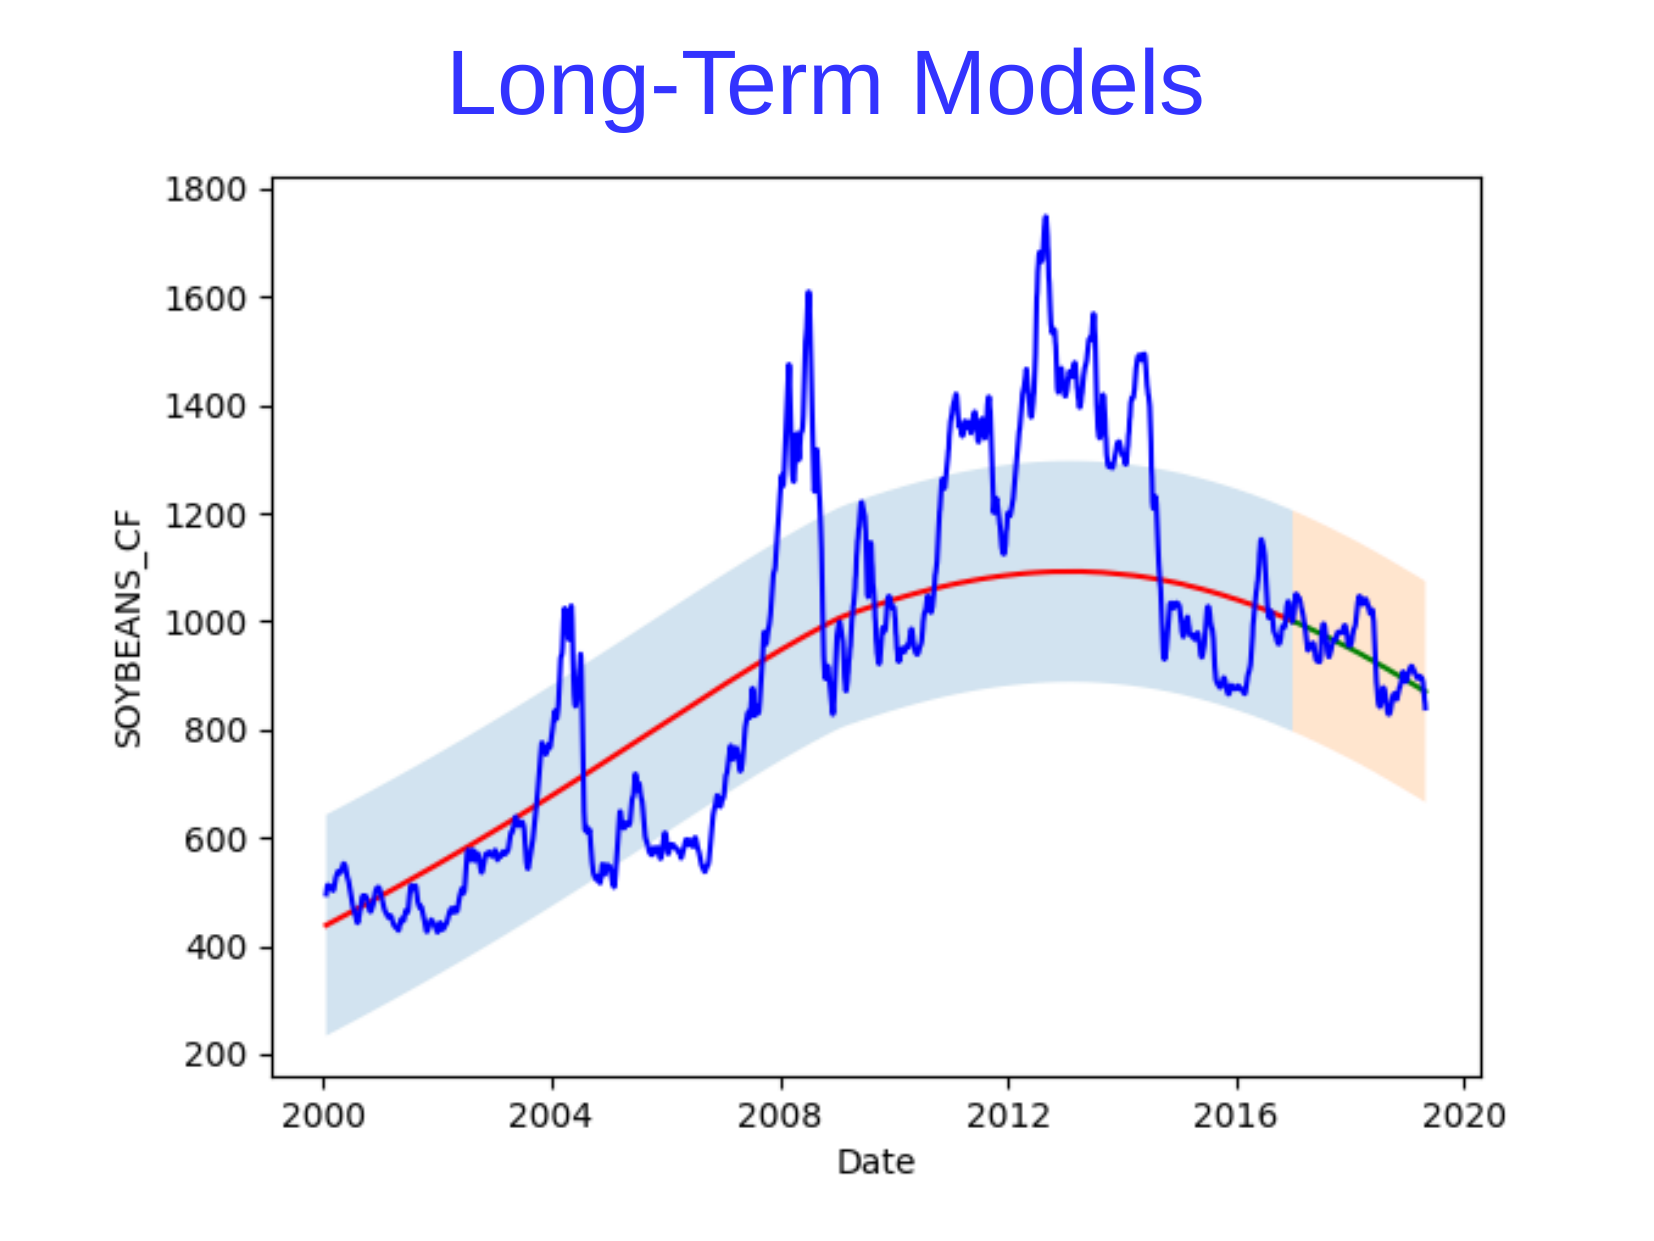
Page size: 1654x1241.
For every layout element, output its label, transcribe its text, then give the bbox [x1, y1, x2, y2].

picture [109, 155, 1526, 1206]
title Long-Term Models [82, 31, 1571, 136]
